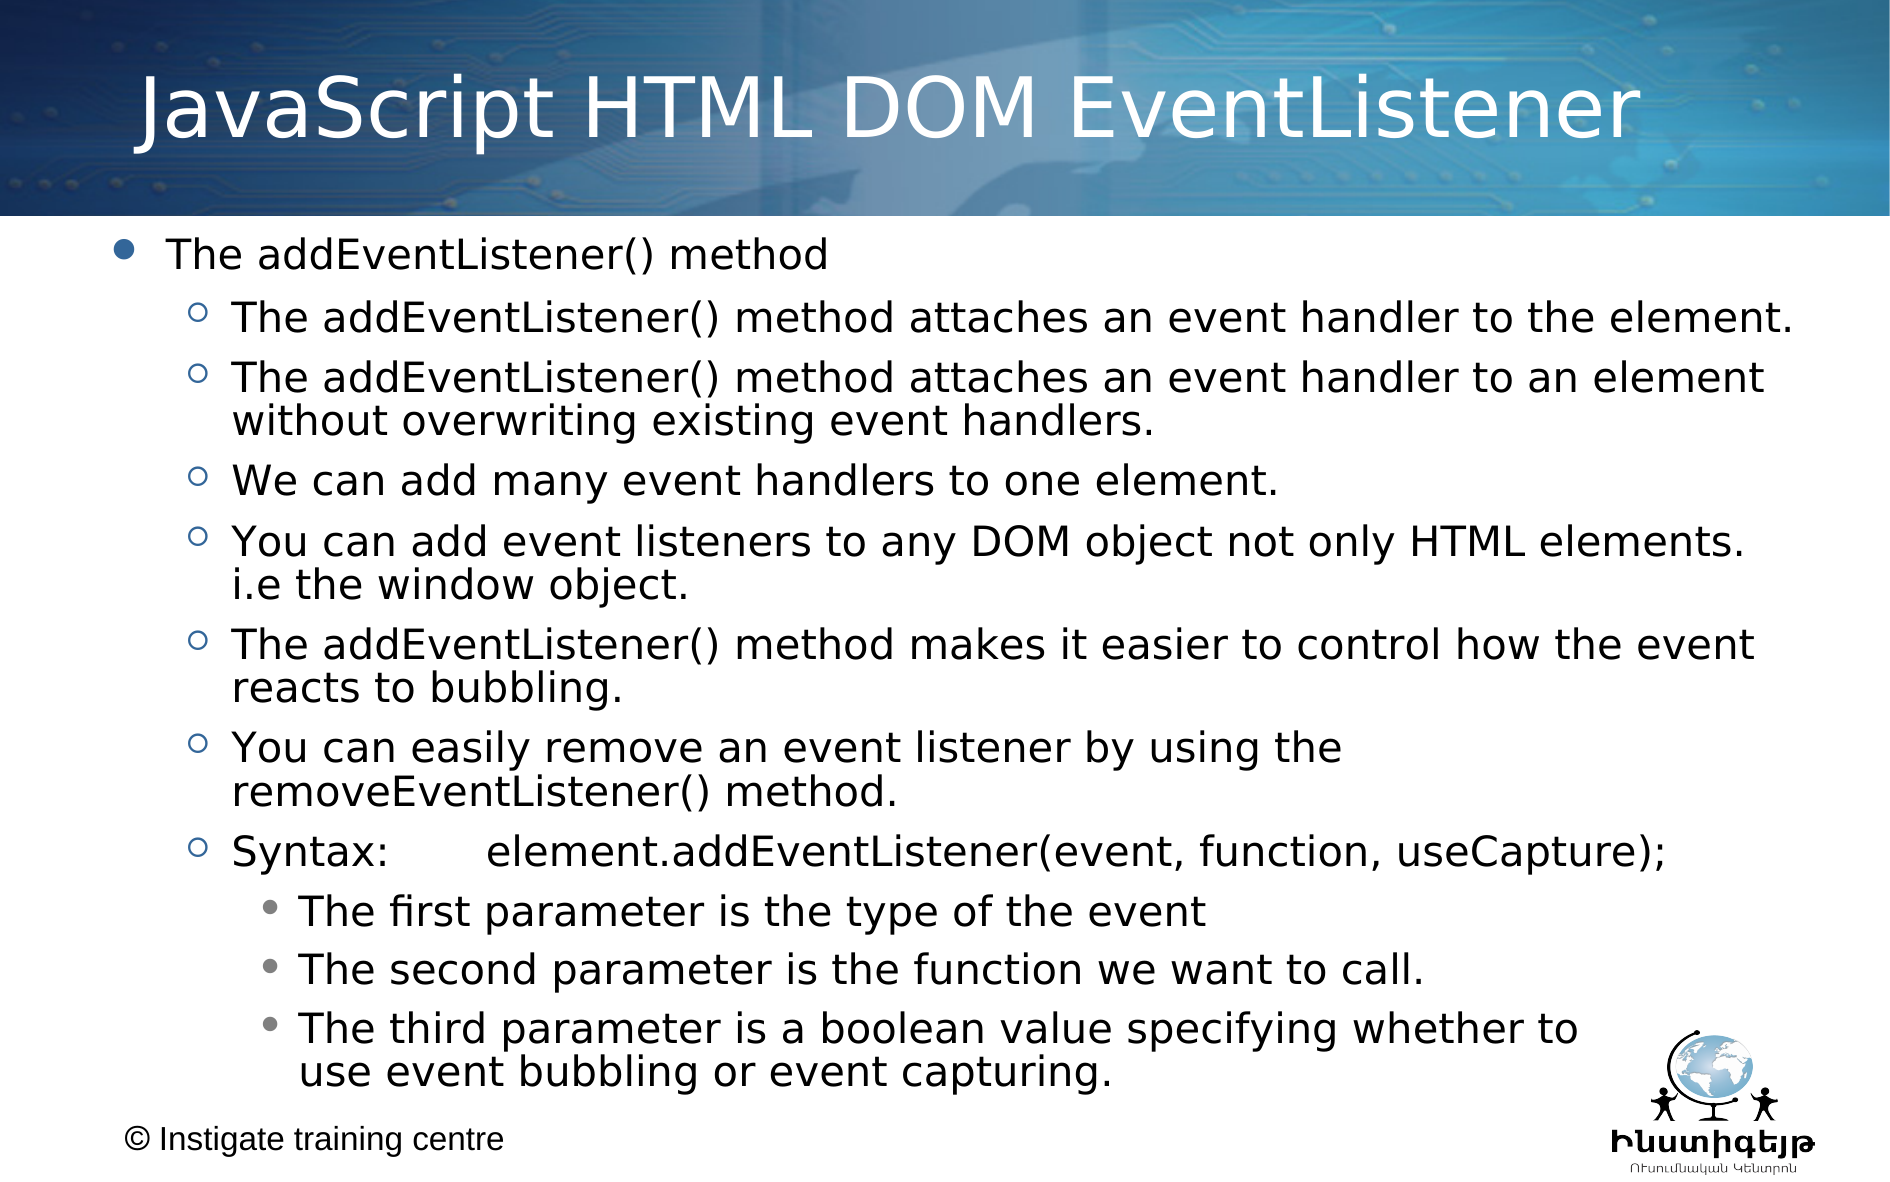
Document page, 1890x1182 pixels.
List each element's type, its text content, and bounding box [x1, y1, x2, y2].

list The addEventListener() method The addEventListener() method attaches an event handler to the element. The addEventListener() method attaches an event handler to an element without overwriting existing event handlers. We can add many event handlers to one element. You can add event listeners to any DOM object not only HTML elements. i.e the window object. The addEventListener() method makes it easier to control how the event reacts to bubbling. You can easily remove an event listener by using the removeEventListener() method. Syntax: element.addEventListener(event, function, useCapture); The first parameter is the type of the event The second parameter is the function we want to call. The third parameter is a boolean value specifying whether to use event bubbling or event capturing. [110, 235, 1801, 264]
picture [0, 0, 1890, 216]
text_box JavaScript HTML DOM EventListener [138, 82, 1801, 91]
picture [1612, 1030, 1815, 1175]
